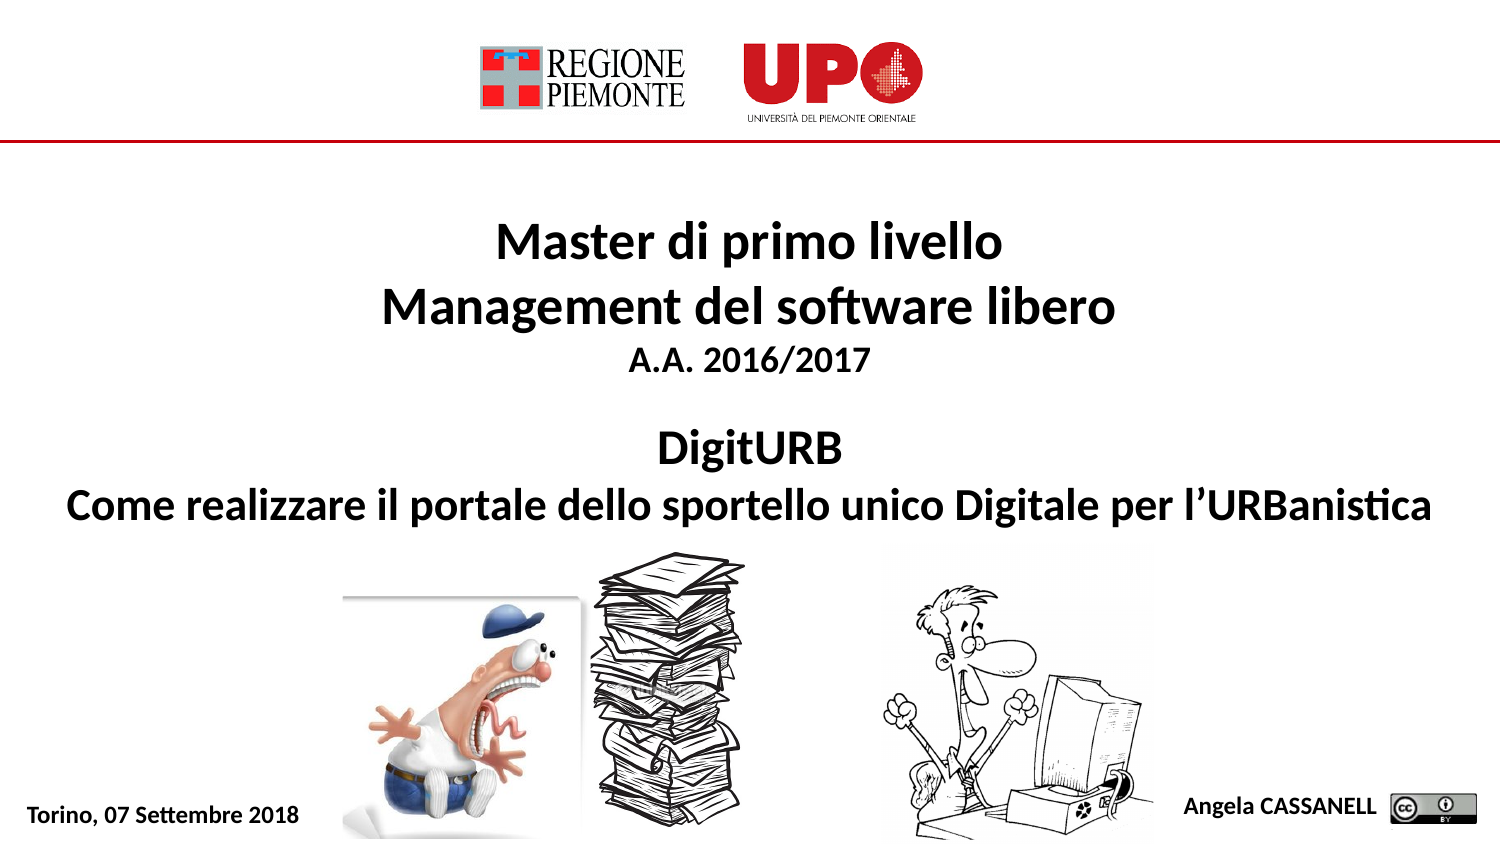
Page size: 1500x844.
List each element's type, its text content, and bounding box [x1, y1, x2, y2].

picture [881, 544, 1154, 844]
text_box Master di primo livello Management del software libero A.A. 2016/2017 [0, 197, 1500, 388]
text_box Torino, 07 Settembre 2018 [11, 791, 319, 844]
text_box [745, 782, 988, 827]
picture [475, 38, 688, 115]
text_box Angela CASSANELLI [1168, 782, 1377, 828]
picture [735, 38, 931, 129]
text_box DigitURB Come realizzare il portale dello sportello unico Digitale per l’URBanistica [0, 406, 1500, 544]
picture [1377, 782, 1490, 830]
picture [342, 552, 745, 839]
